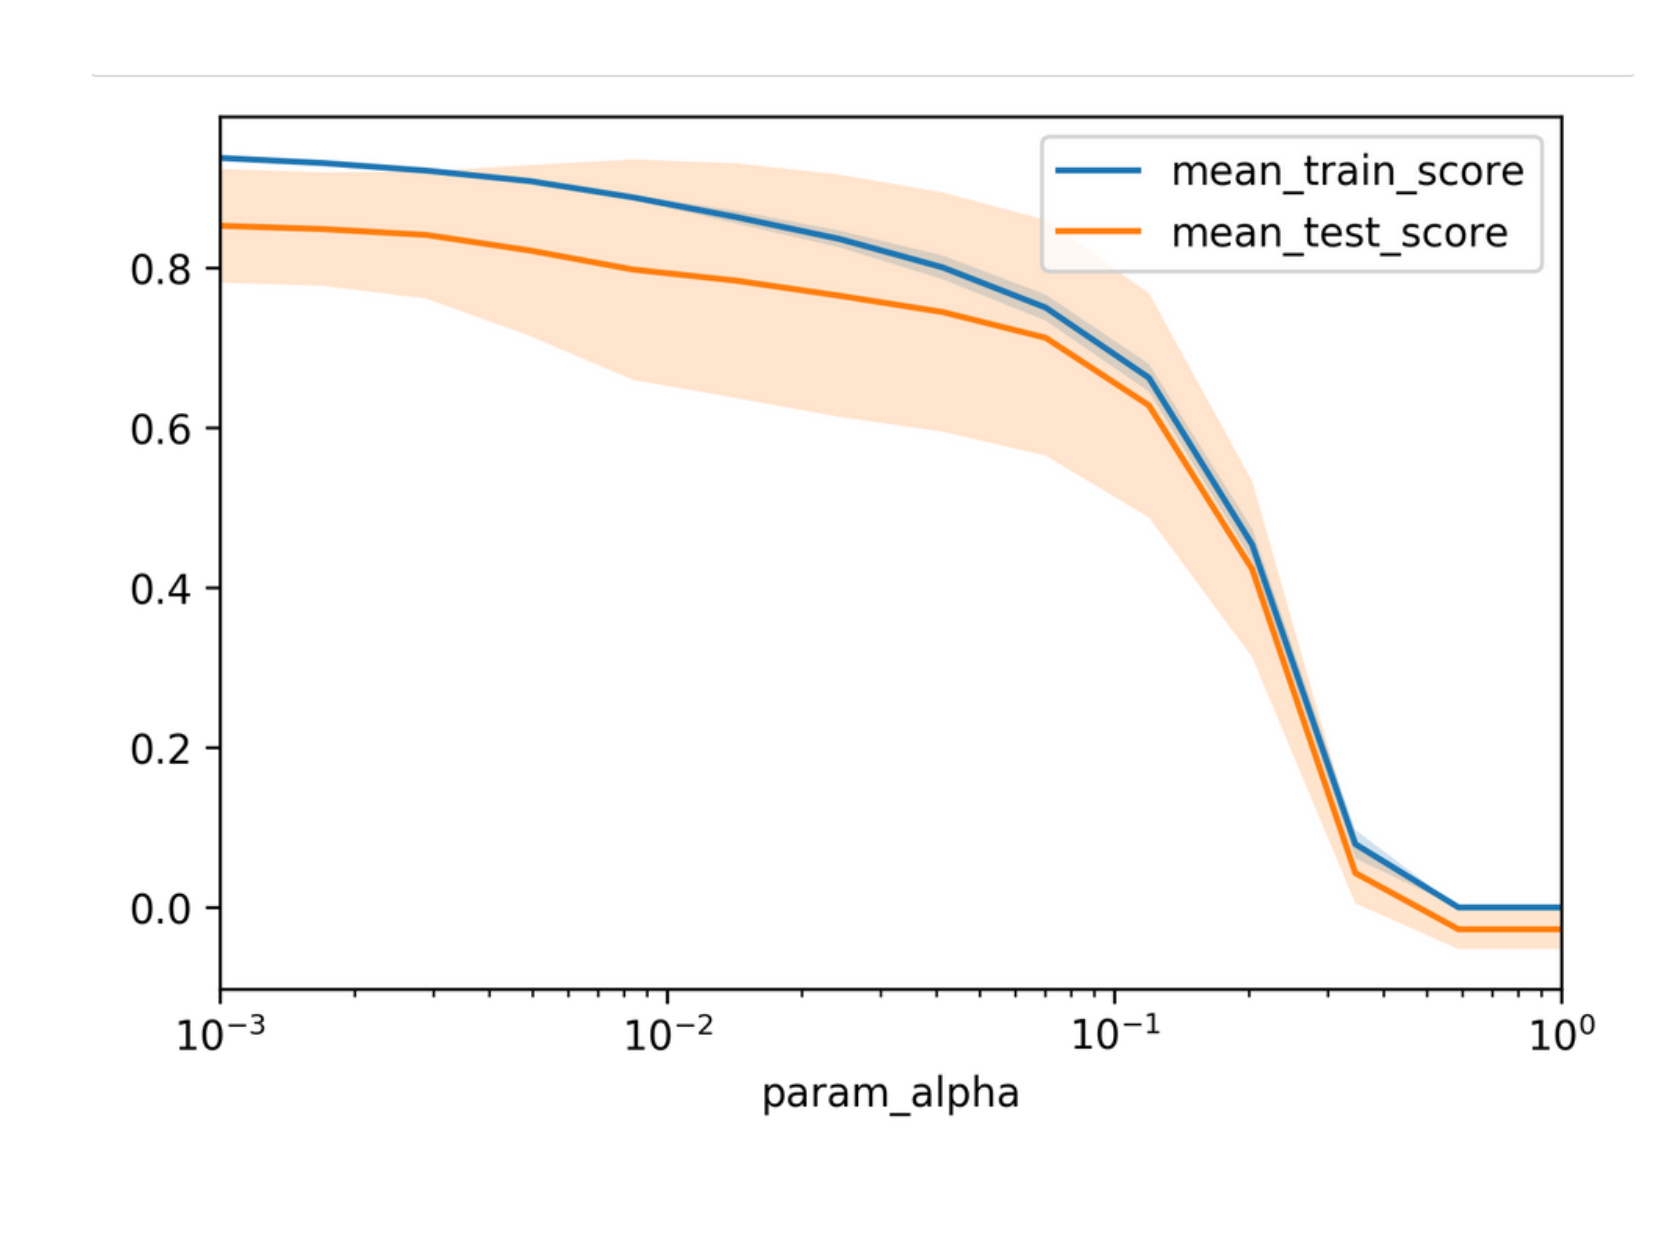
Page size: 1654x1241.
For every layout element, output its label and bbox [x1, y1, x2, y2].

picture [53, 74, 1636, 1135]
